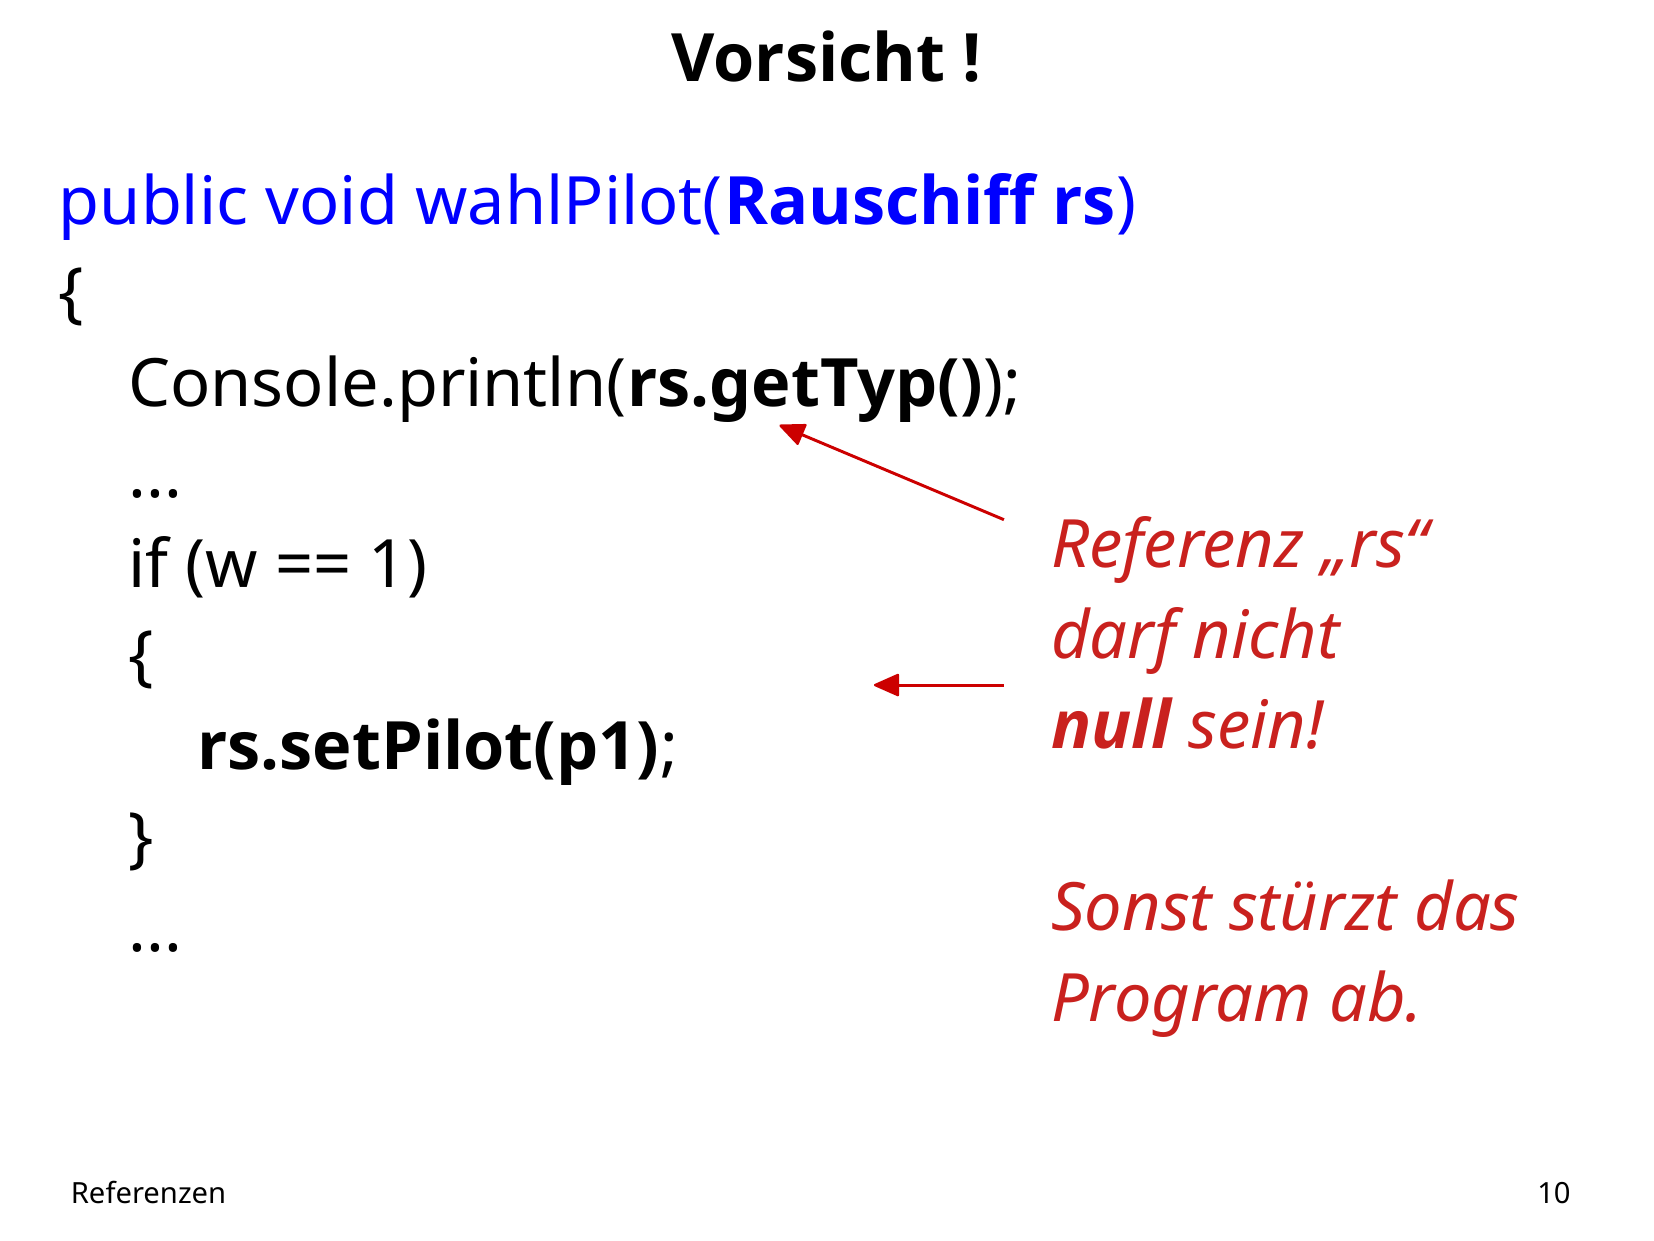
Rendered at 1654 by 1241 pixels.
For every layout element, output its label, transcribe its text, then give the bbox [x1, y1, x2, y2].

list Referenz „rs“ darf nicht null sein! Sonst stürzt das Program ab. [1051, 496, 1630, 1063]
title Vorsicht ! [0, 5, 1654, 107]
list public void wahlPilot(Rauschiff rs) { Console.println(rs.getTyp()); ... if (w == 1) { rs.setPilot(p1); } ... [59, 153, 1630, 1182]
